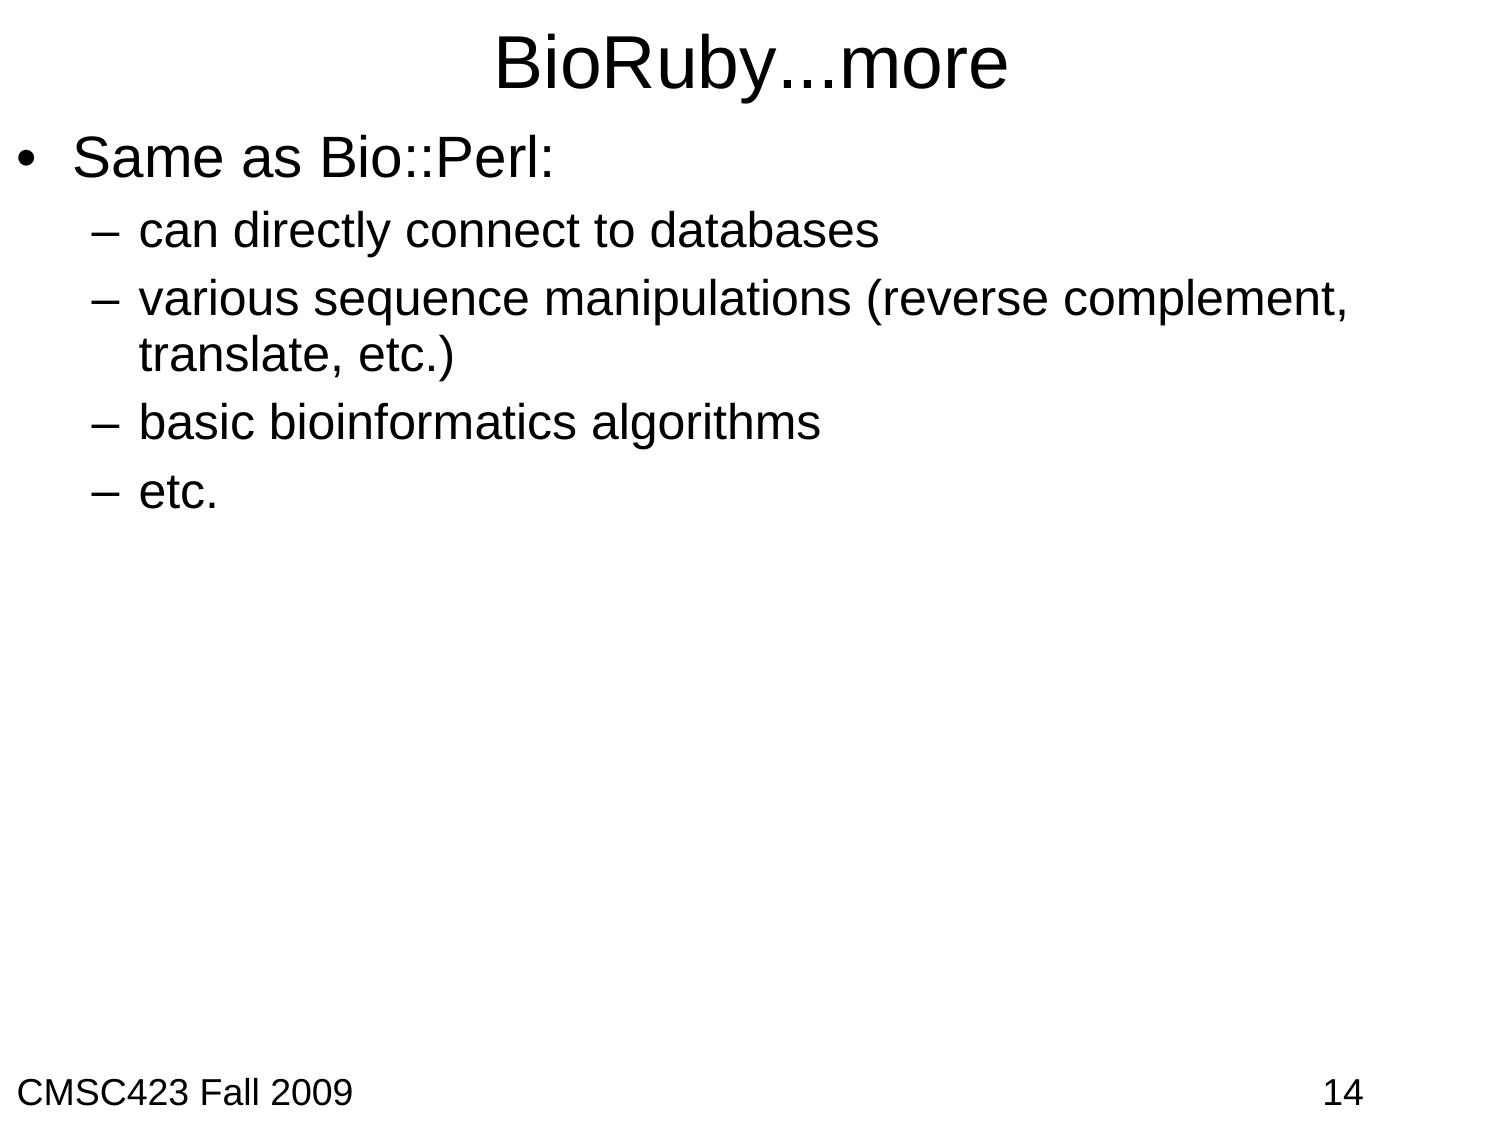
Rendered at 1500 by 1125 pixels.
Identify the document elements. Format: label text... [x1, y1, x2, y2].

list Same as Bio::Perl: can directly connect to databases various sequence manipulations (reverse complement, translate, etc.) basic bioinformatics algorithms etc. [16, 124, 1485, 1072]
title BioRuby...more [19, 9, 1485, 116]
